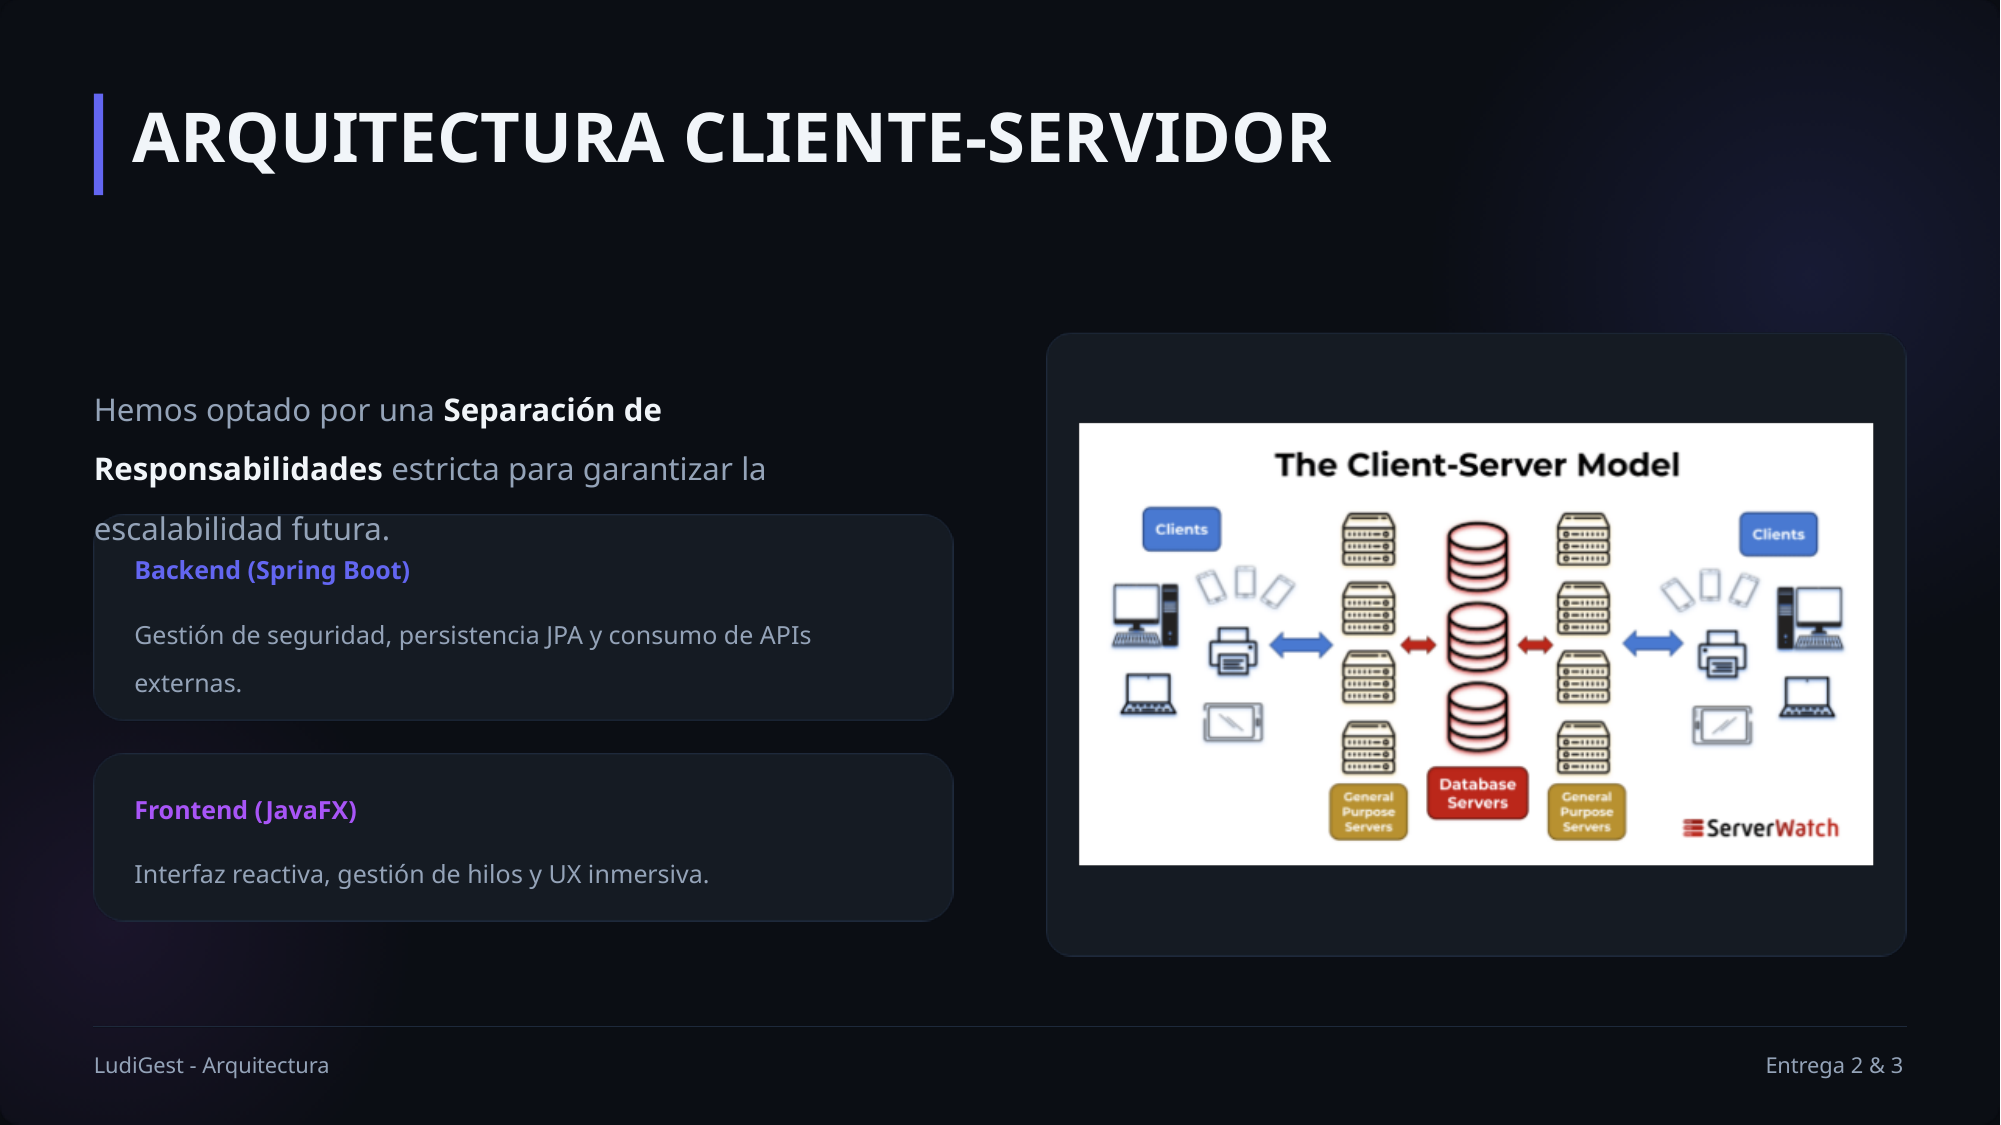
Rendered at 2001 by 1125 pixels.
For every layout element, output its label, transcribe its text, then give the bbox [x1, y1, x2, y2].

text_box Hemos optado por una Separación de Responsabilidades estricta para garantizar la escalabilidad futura. [93, 367, 954, 548]
text_box Backend (Spring Boot) [134, 554, 952, 585]
text_box LudiGest - Arquitectura [93, 1051, 335, 1078]
text_box Entrega 2 & 3 [1765, 1051, 1907, 1078]
text_box [93, 93, 104, 196]
text_box Frontend (JavaFX) [134, 794, 952, 825]
text_box Interfaz reactiva, gestión de hilos y UX inmersiva. [134, 841, 913, 890]
picture [0, 0, 2000, 1125]
text_box ARQUITECTURA CLIENTE-SERVIDOR [132, 93, 1995, 177]
text_box Gestión de seguridad, persistencia JPA y consumo de APIs externas. [134, 601, 913, 698]
